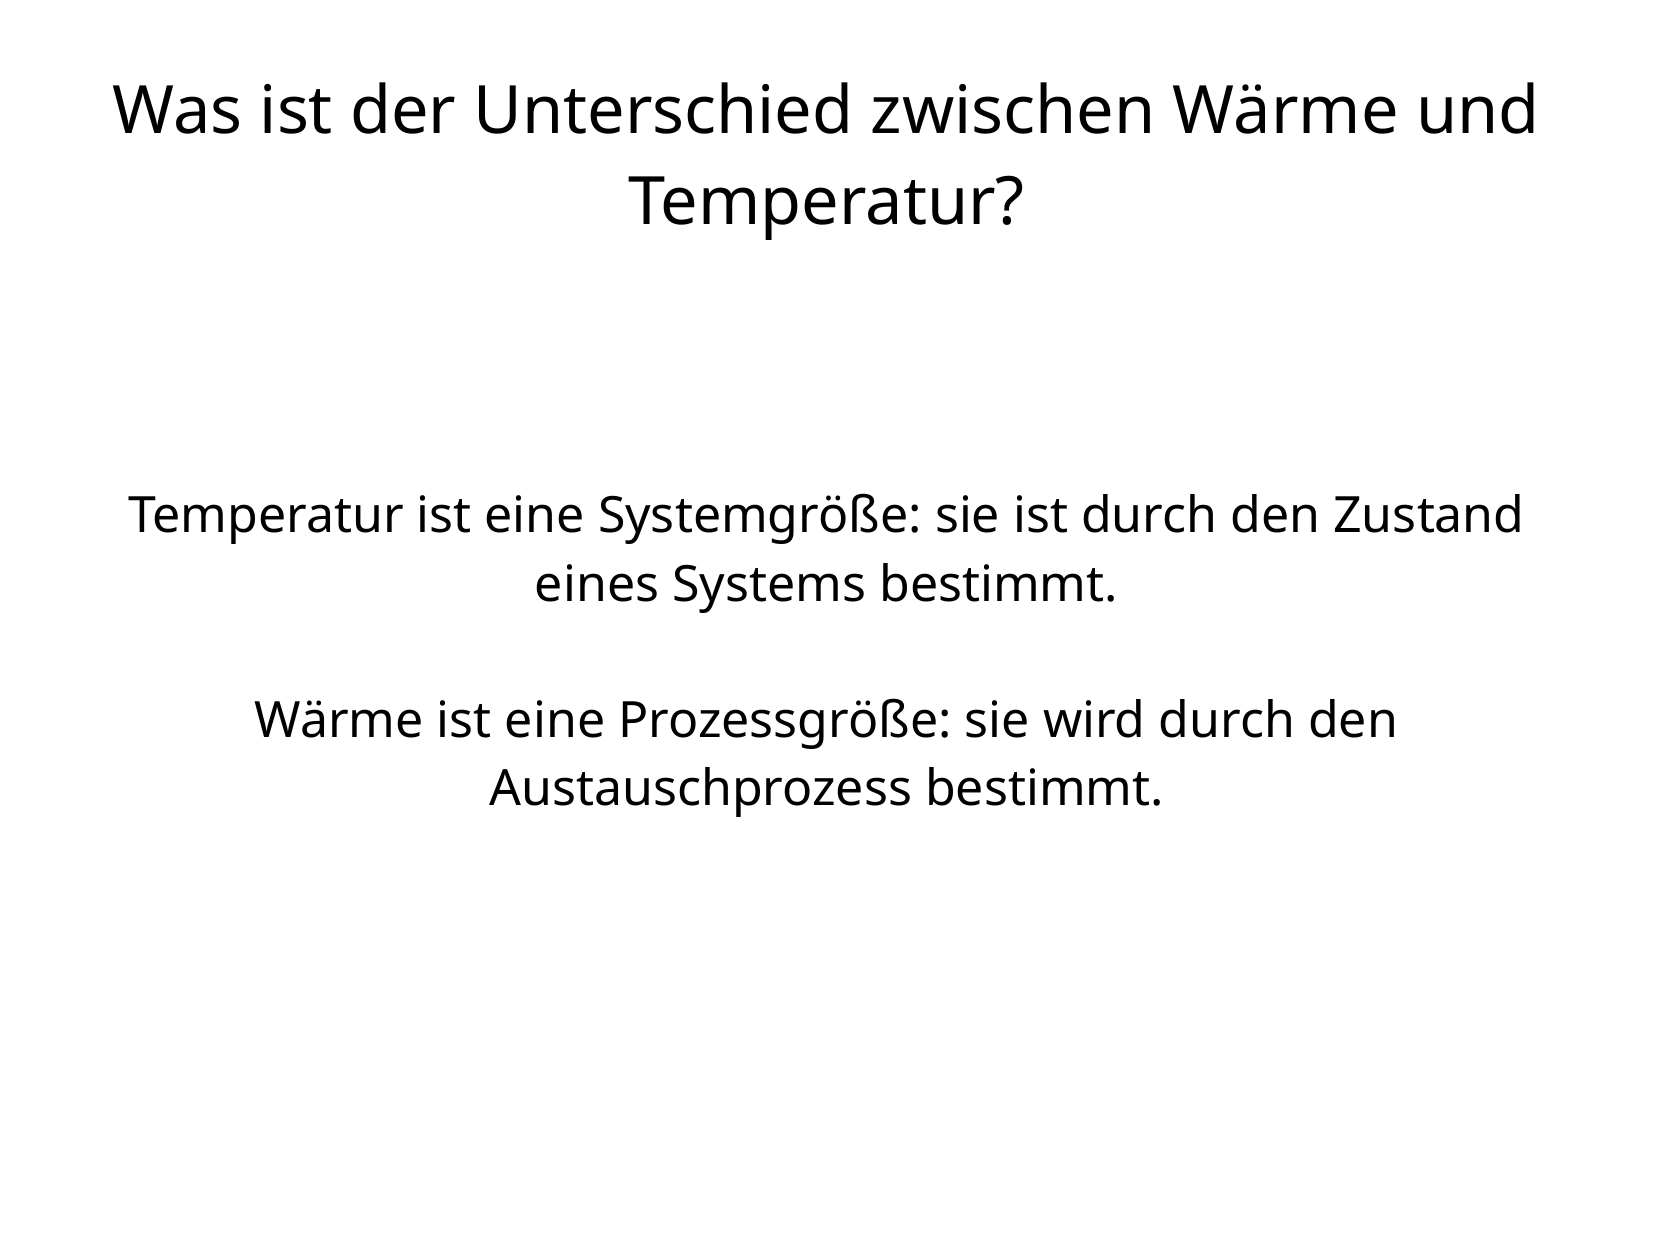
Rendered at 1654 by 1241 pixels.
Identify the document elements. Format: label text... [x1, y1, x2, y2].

title Was ist der Unterschied zwischen Wärme und Temperatur? [82, 49, 1571, 257]
subtitle Temperatur ist eine Systemgröße: sie ist durch den Zustand eines Systems bestimmt. Wärme ist eine Prozessgröße: sie wird durch den Austauschprozess bestimmt. [82, 290, 1571, 1010]
